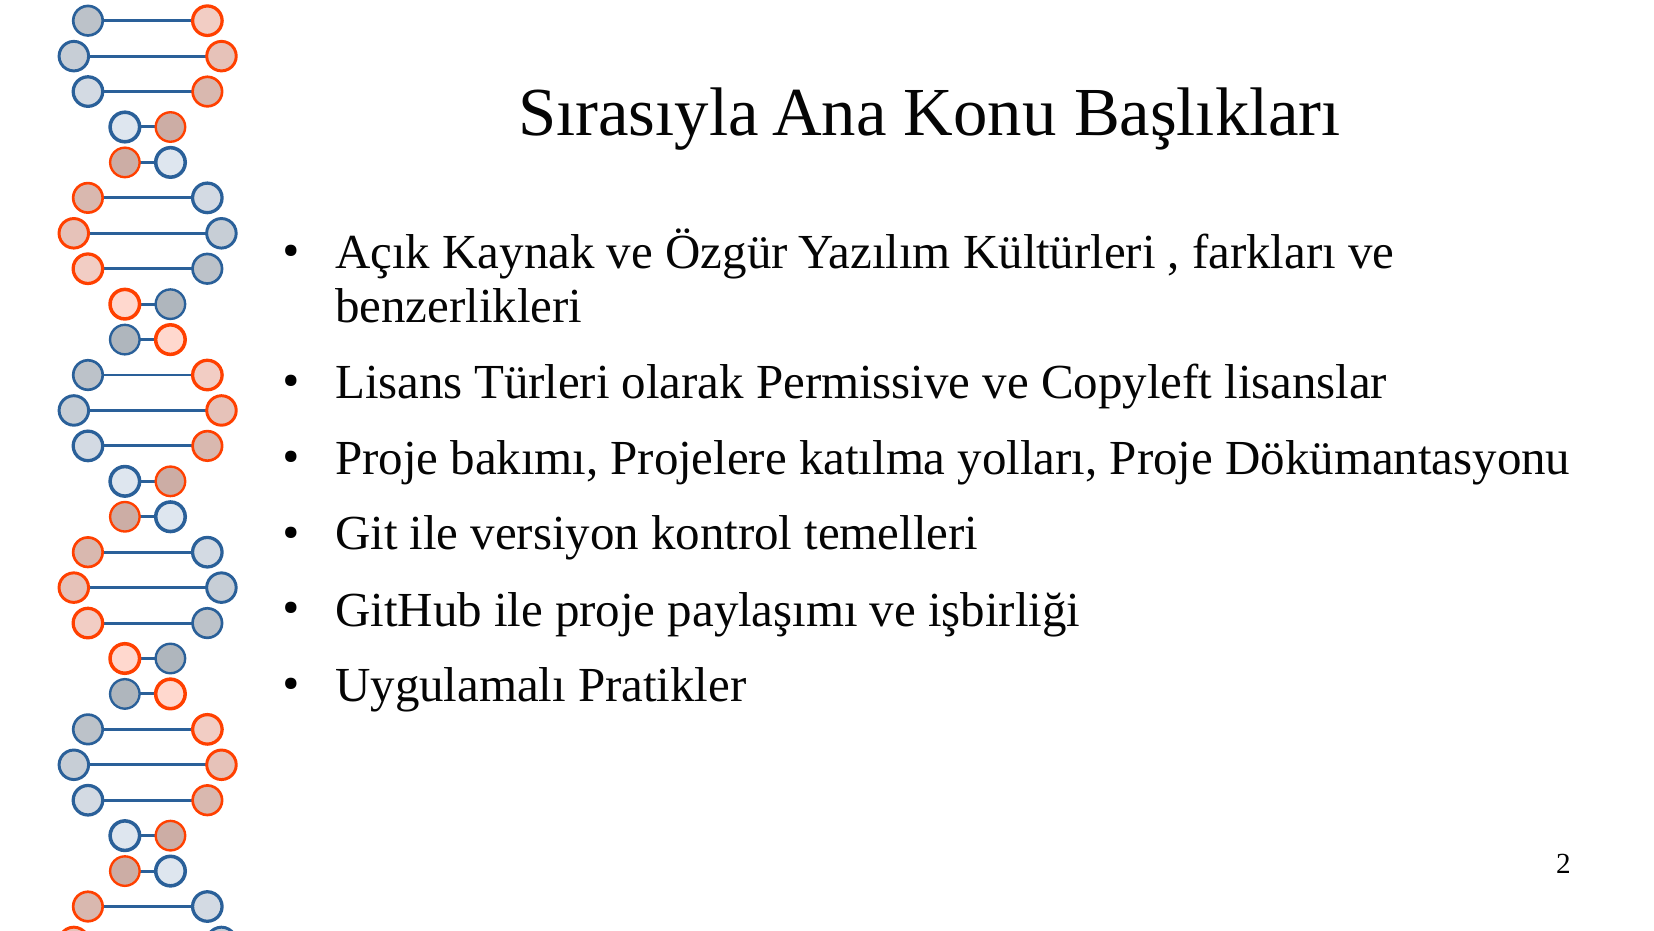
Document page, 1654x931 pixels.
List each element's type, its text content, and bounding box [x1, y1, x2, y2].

title Sırasıyla Ana Konu Başlıkları [265, 35, 1595, 189]
list Açık Kaynak ve Özgür Yazılım Kültürleri , farkları ve benzerlikleri Lisans Türleri olarak Permissive ve Copyleft lisanslar Proje bakımı, Projelere katılma yolları, Proje Dökümantasyonu Git ile versiyon kontrol temelleri GitHub ile proje paylaşımı ve işbirliği Uygulamalı Pratikler [265, 224, 1595, 764]
